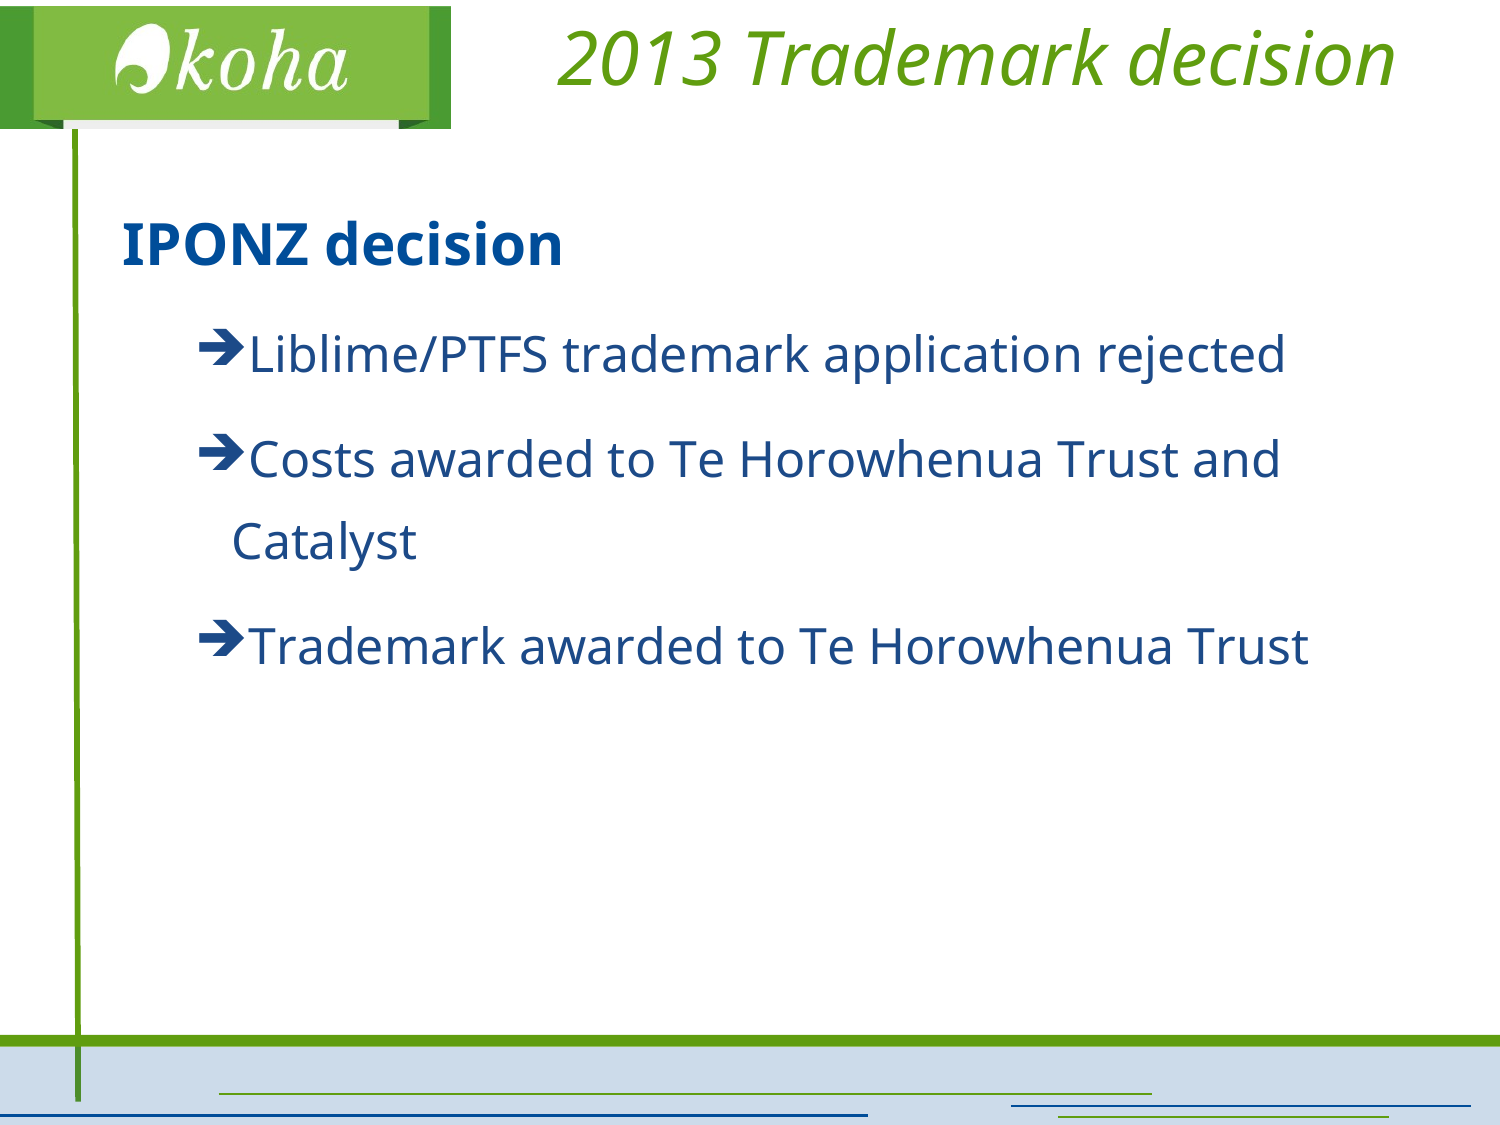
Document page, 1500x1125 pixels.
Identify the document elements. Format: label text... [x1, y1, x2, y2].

list IPONZ decision Liblime/PTFS trademark application rejected Costs awarded to Te Horowhenua Trust and Catalyst Trademark awarded to Te Horowhenua Trust [118, 187, 1463, 971]
title 2013 Trademark decision [450, 0, 1500, 113]
picture [0, 0, 451, 129]
